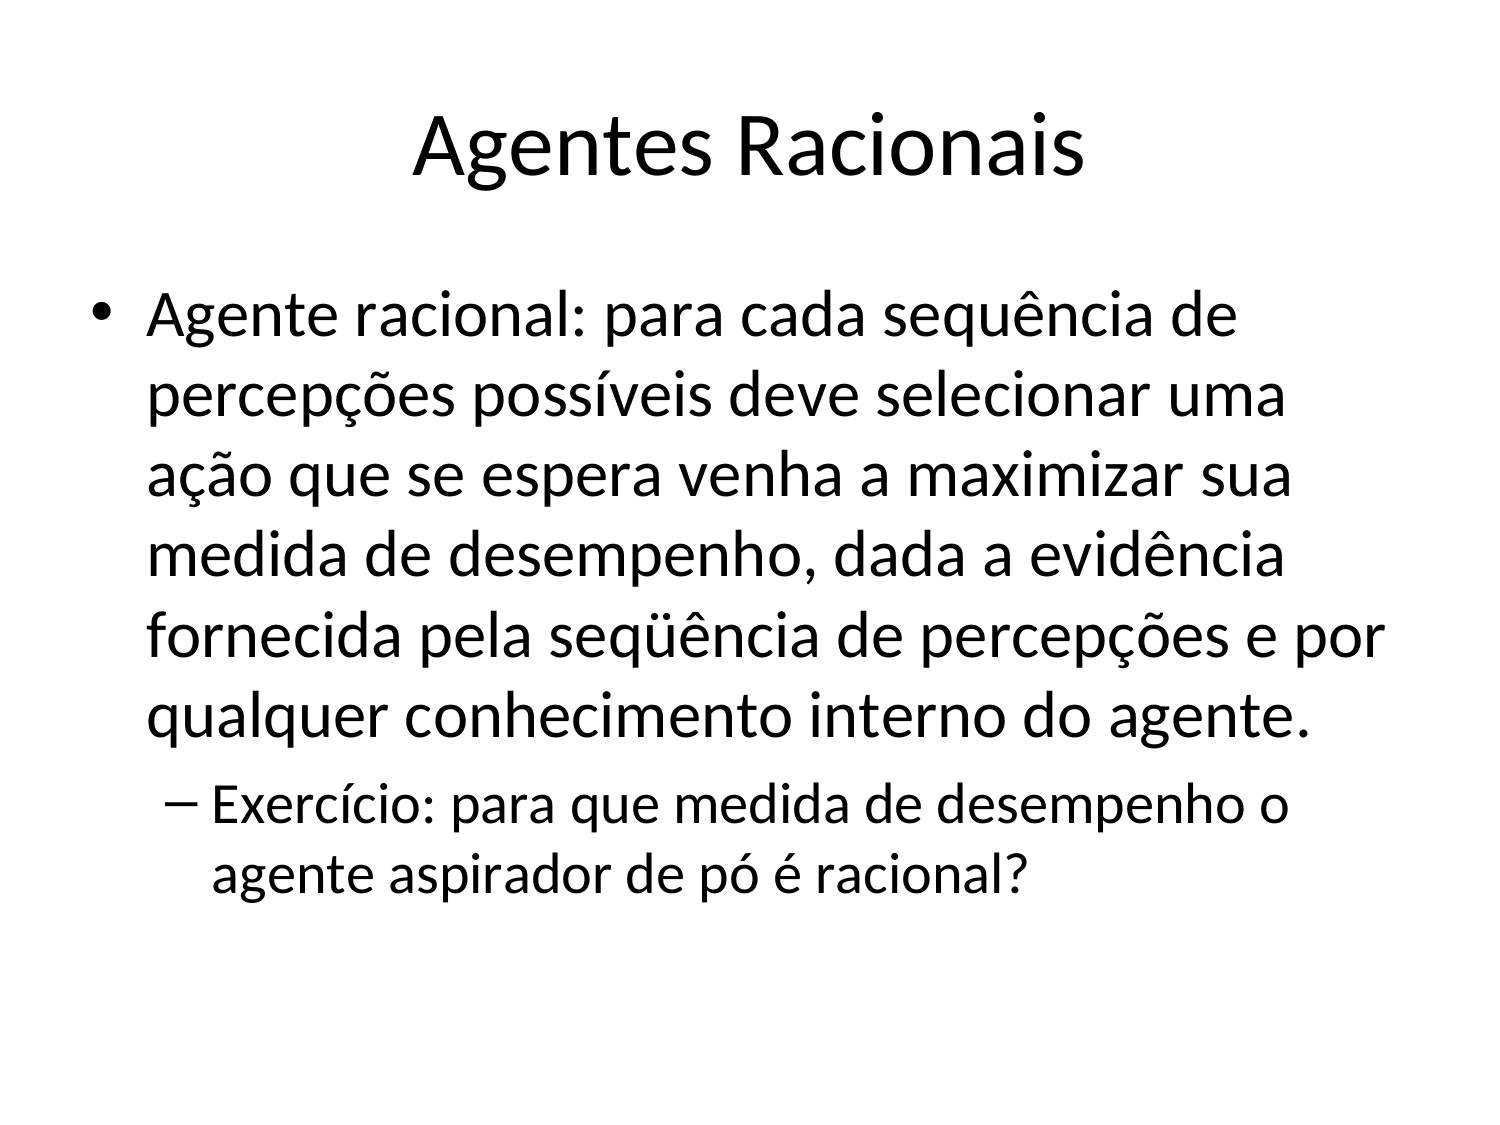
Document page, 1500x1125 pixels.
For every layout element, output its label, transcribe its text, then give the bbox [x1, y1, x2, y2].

title Agentes Racionais [75, 45, 1426, 233]
list Agente racional: para cada sequência de percepções possíveis deve selecionar uma ação que se espera venha a maximizar sua medida de desempenho, dada a evidência fornecida pela seqüência de percepções e por qualquer conhecimento interno do agente. Exercício: para que medida de desempenho o agente aspirador de pó é racional? [75, 262, 1426, 1005]
